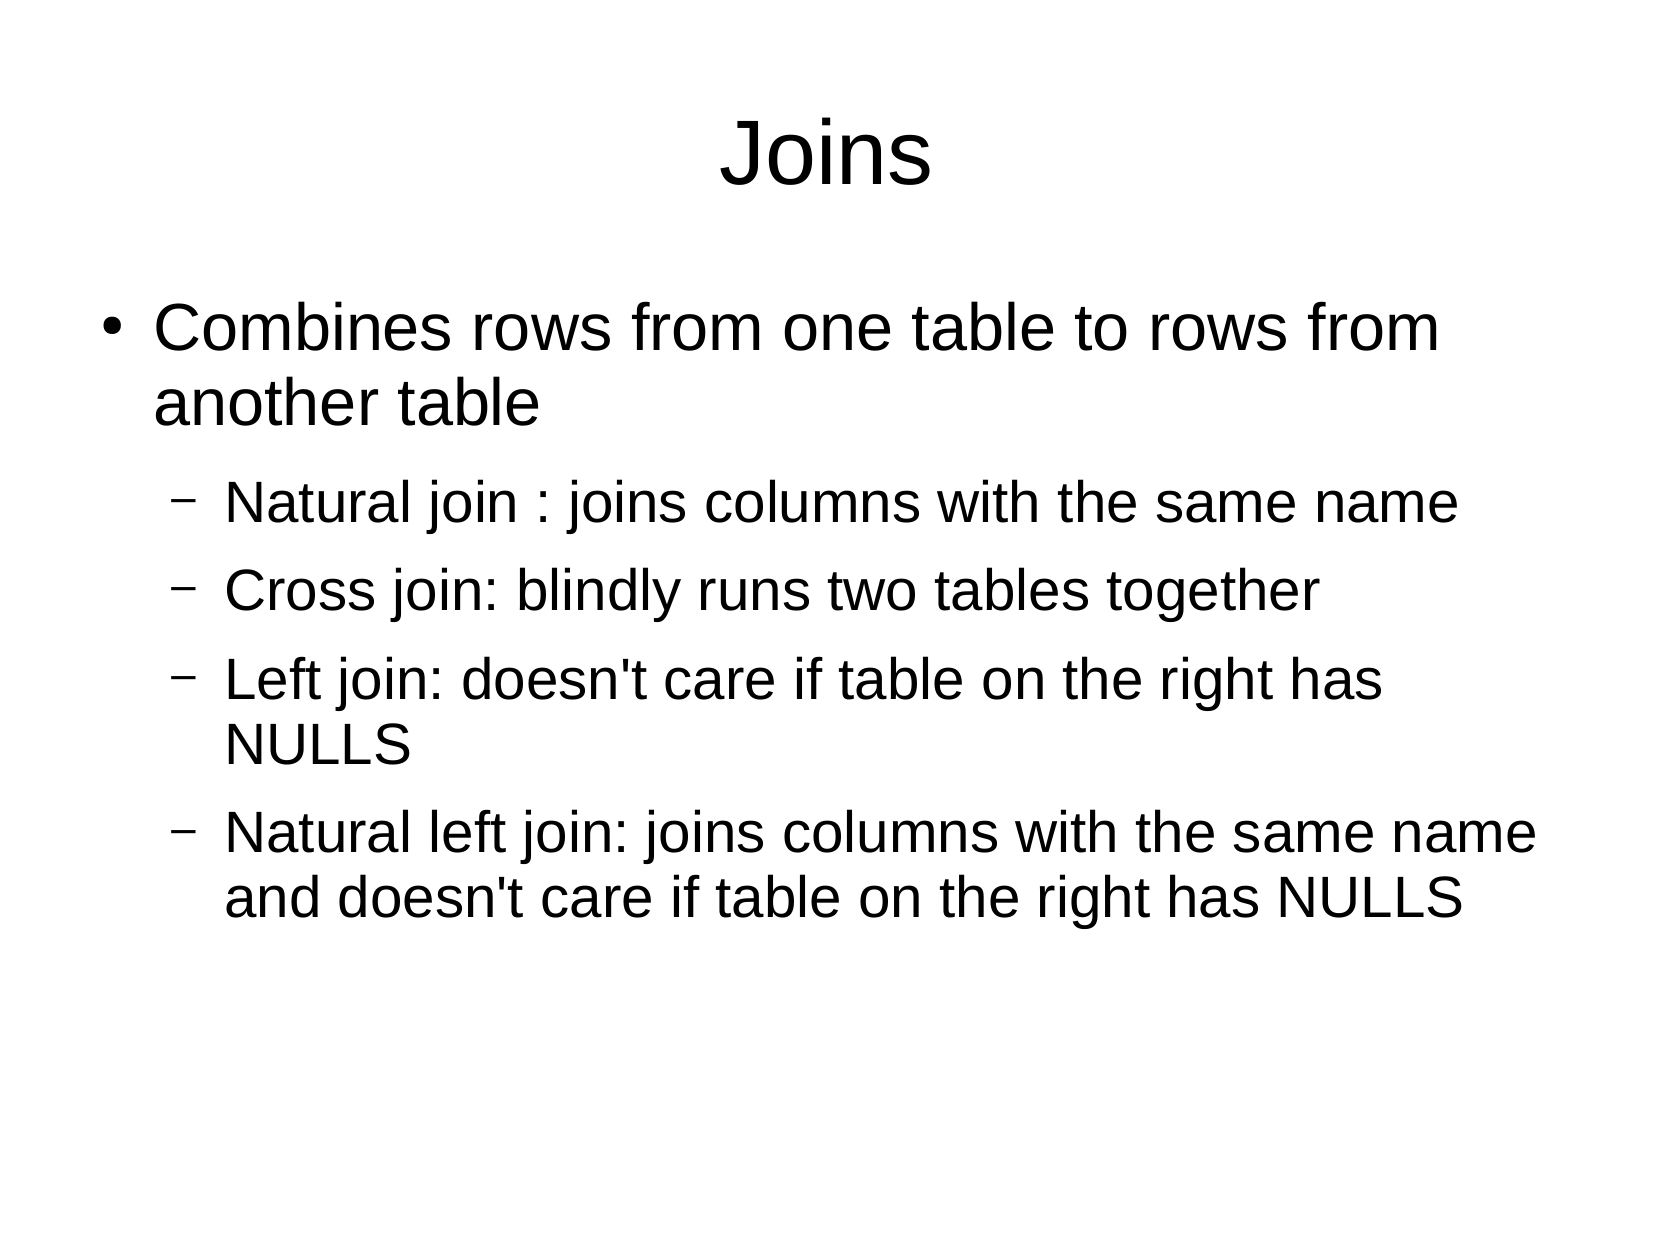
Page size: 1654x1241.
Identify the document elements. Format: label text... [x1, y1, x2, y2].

list Combines rows from one table to rows from another table Natural join : joins columns with the same name Cross join: blindly runs two tables together Left join: doesn't care if table on the right has NULLS Natural left join: joins columns with the same name and doesn't care if table on the right has NULLS [82, 290, 1571, 1010]
title Joins [82, 49, 1571, 257]
